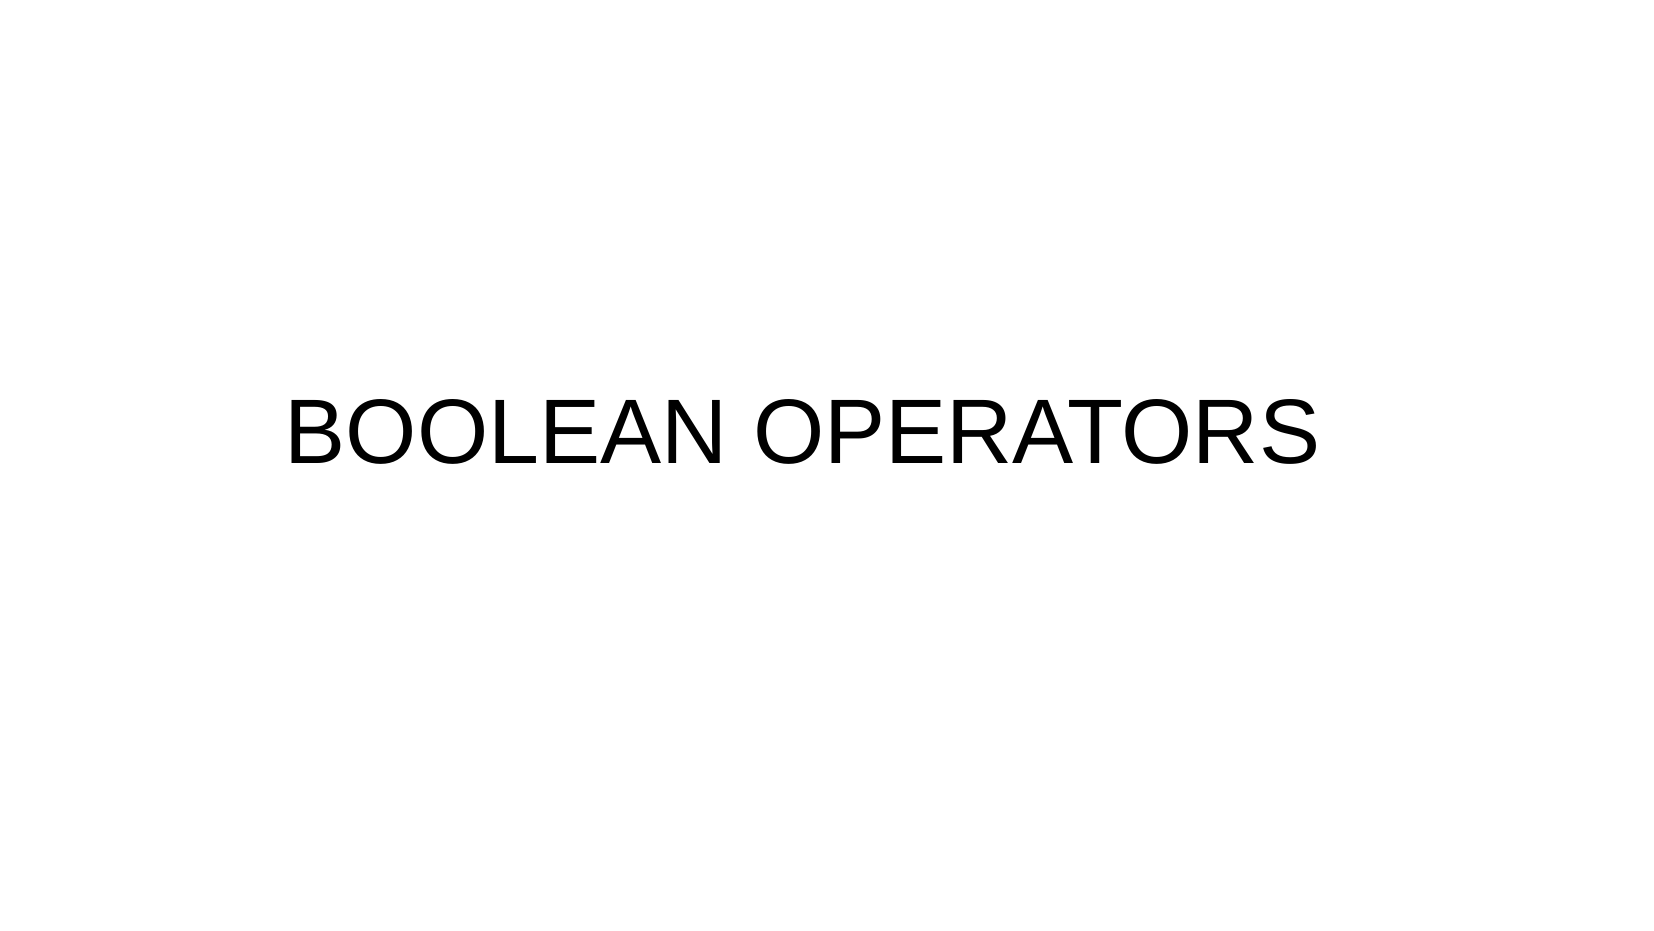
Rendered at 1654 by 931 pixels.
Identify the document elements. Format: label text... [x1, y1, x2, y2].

title BOOLEAN OPERATORS [59, 354, 1548, 510]
